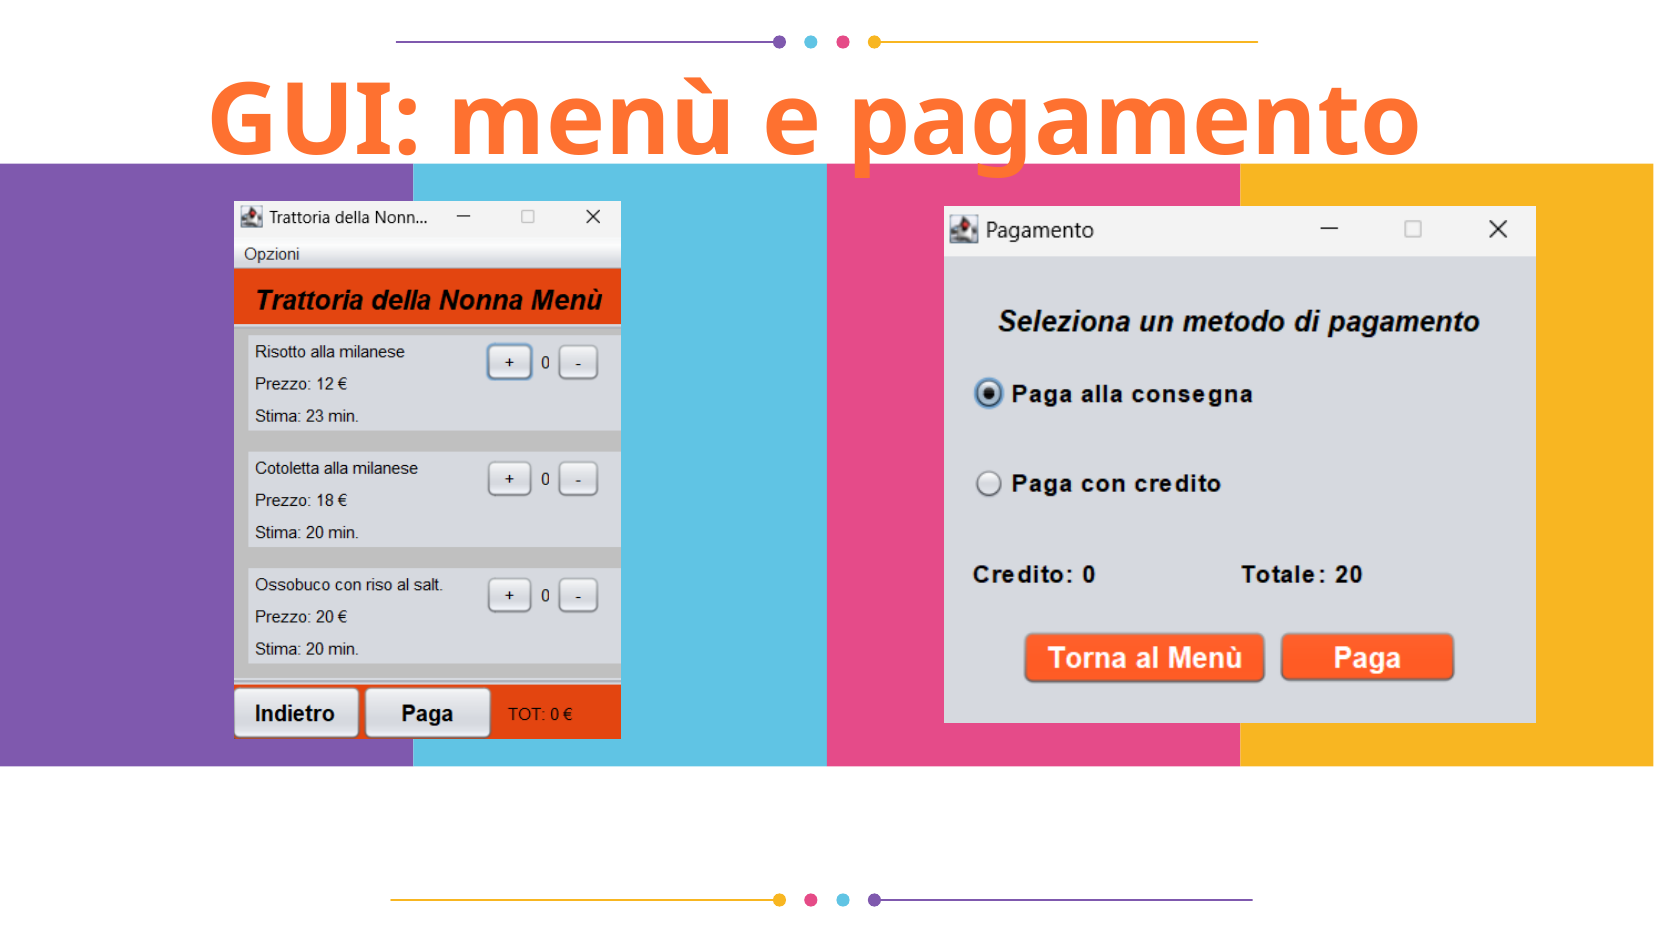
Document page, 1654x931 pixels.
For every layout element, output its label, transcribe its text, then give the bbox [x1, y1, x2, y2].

picture [234, 321, 621, 739]
picture [944, 321, 1536, 723]
title GUI: menù e pagamento [206, 0, 1654, 321]
